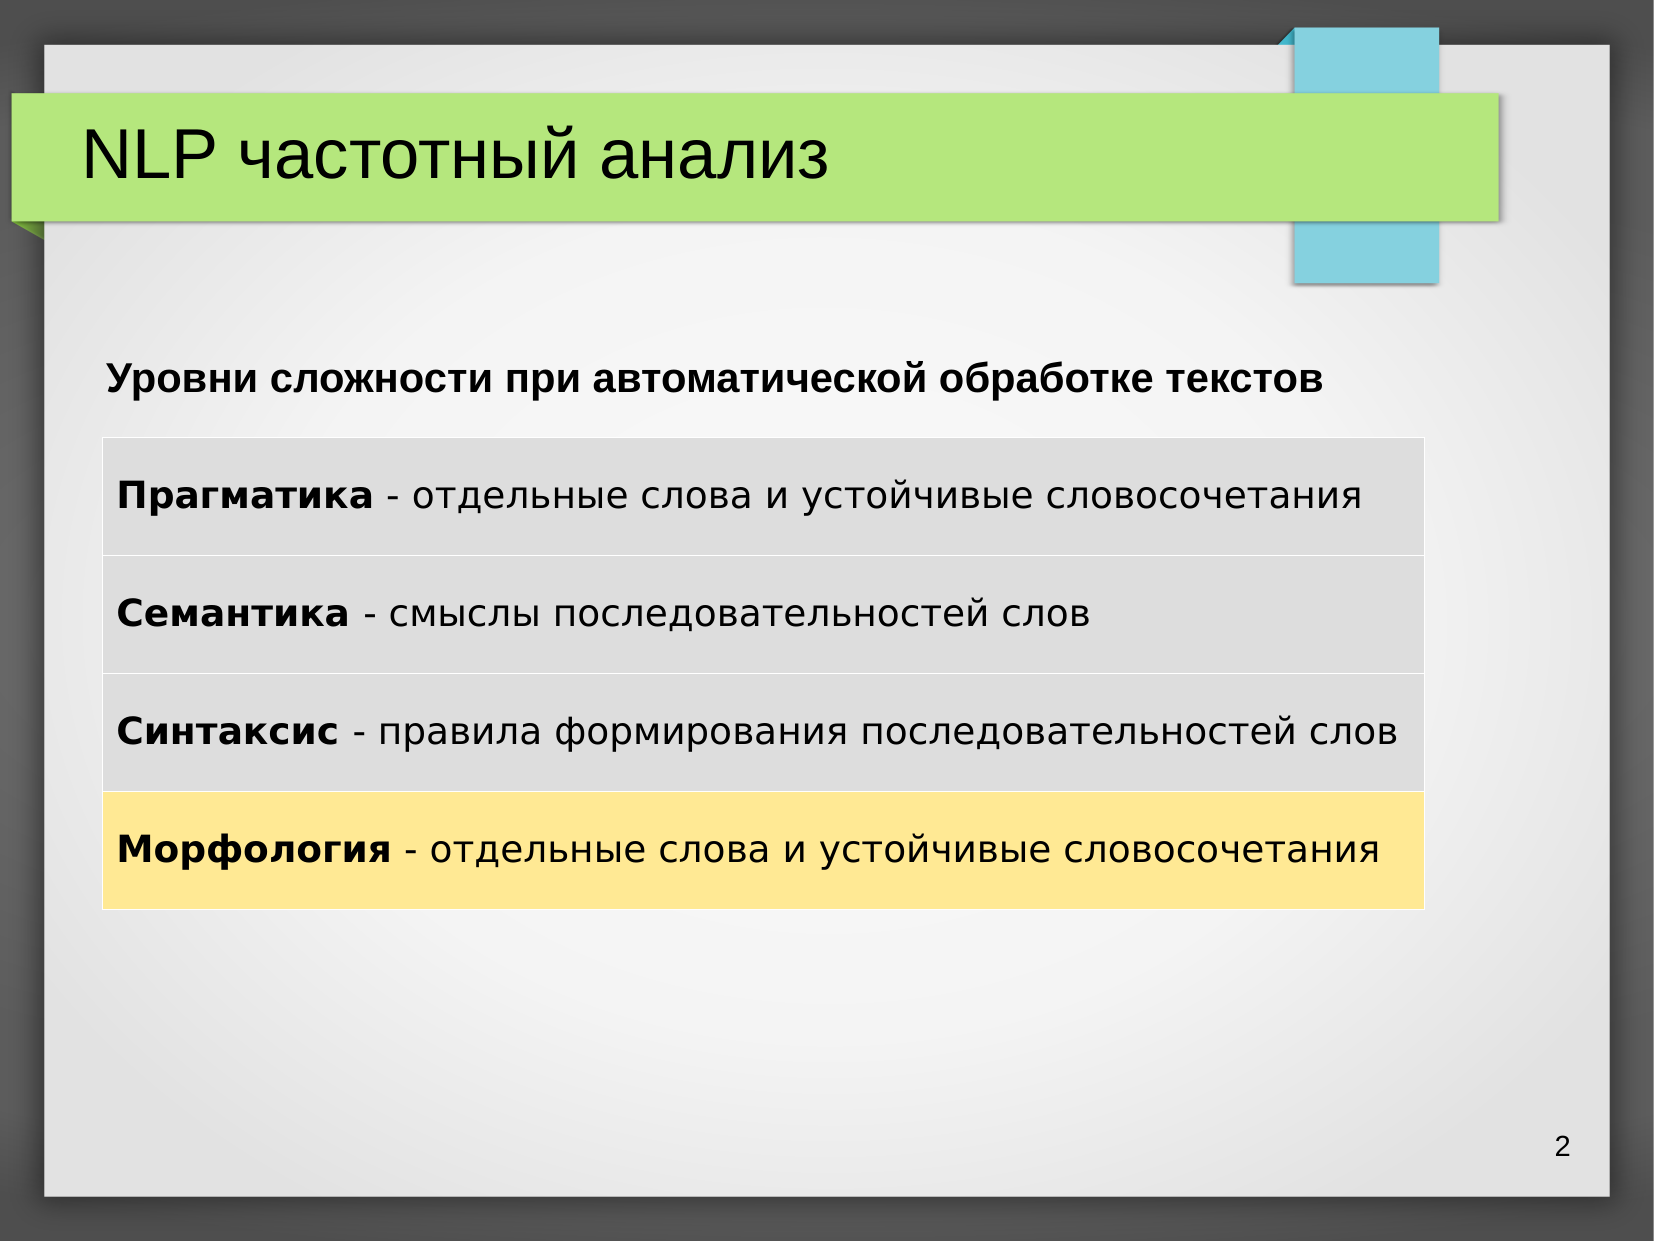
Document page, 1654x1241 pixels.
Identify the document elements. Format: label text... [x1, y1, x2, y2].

table_header Прагматика - отдельные слова и устойчивые словосочетания [103, 438, 1424, 555]
text_box Уровни сложности при автоматической обработке текстов [106, 354, 1560, 401]
table_cell Семантика - смыслы последовательностей слов [103, 556, 1424, 673]
table_cell Синтаксис - правила формирования последовательностей слов [103, 674, 1424, 791]
table_cell Морфология - отдельные слова и устойчивые словосочетания [103, 792, 1424, 909]
title NLP частотный анализ [81, 114, 1405, 194]
picture [0, 0, 1654, 1241]
